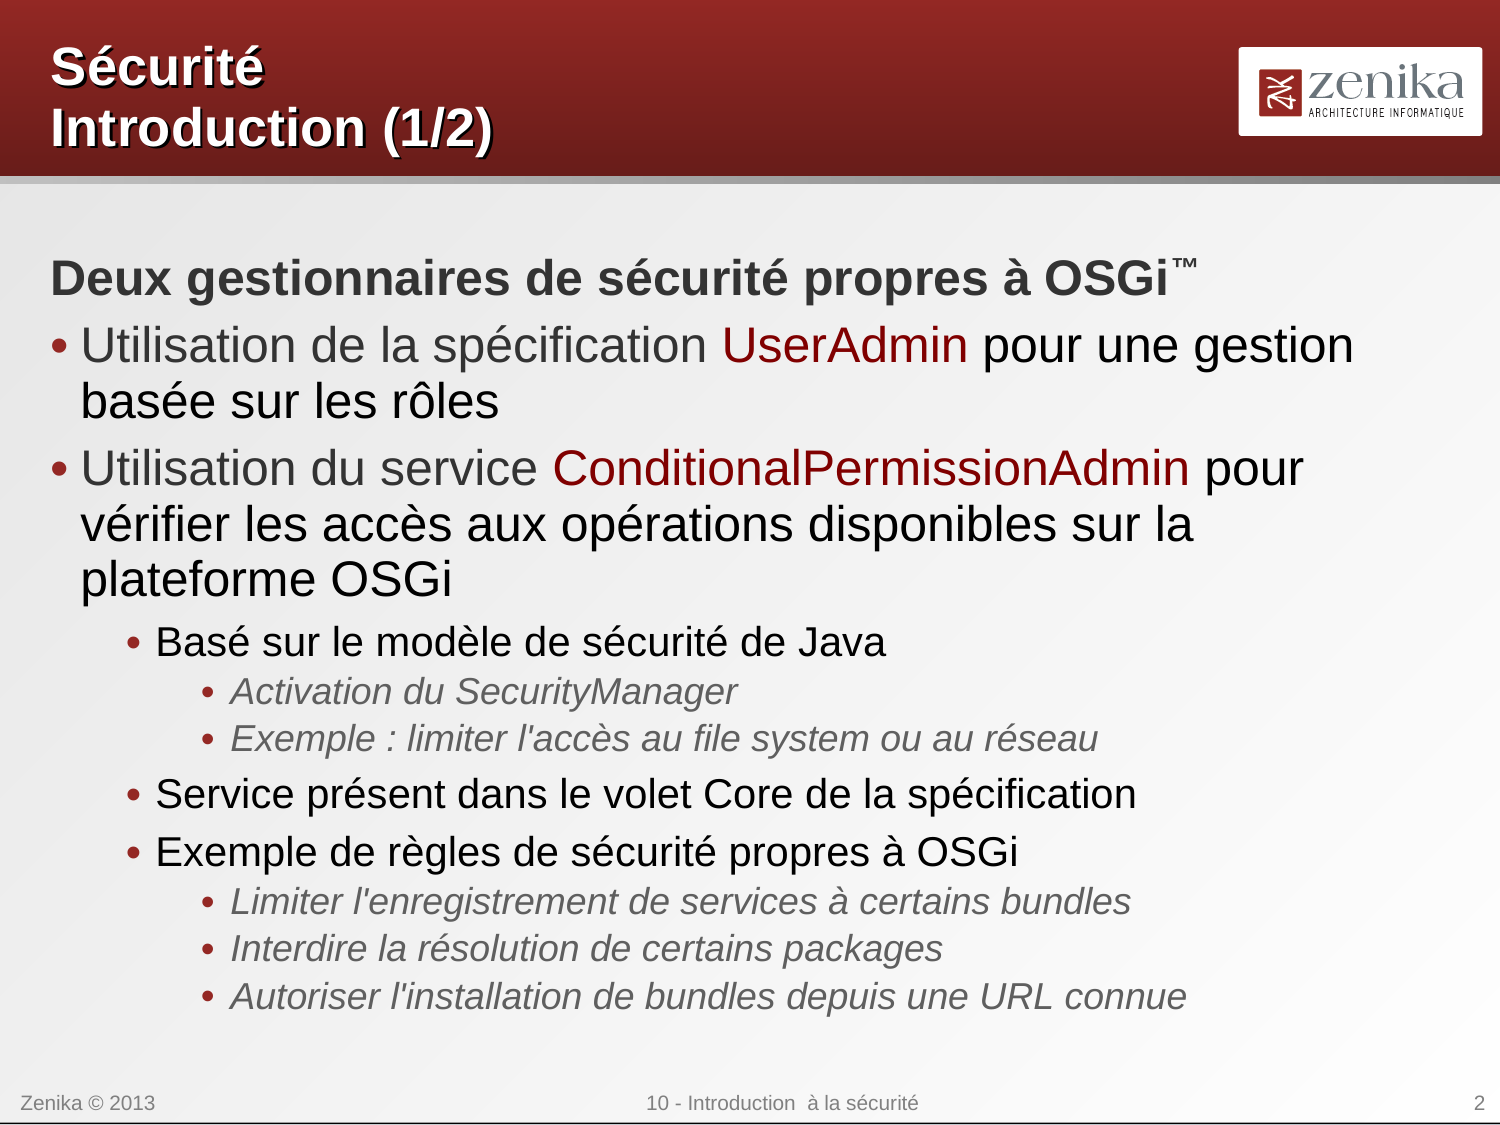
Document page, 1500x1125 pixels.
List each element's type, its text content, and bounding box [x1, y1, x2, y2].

list Deux gestionnaires de sécurité propres à OSGi™ Utilisation de la spécification UserAdmin pour une gestion basée sur les rôles Utilisation du service ConditionalPermissionAdmin pour vérifier les accès aux opérations disponibles sur la plateforme OSGi Basé sur le modèle de sécurité de Java Activation du SecurityManager Exemple : limiter l'accès au file system ou au réseau Service présent dans le volet Core de la spécification Exemple de règles de sécurité propres à OSGi Limiter l'enregistrement de services à certains bundles Interdire la résolution de certains packages Autoriser l'installation de bundles depuis une URL connue [50, 249, 1435, 1064]
picture [1257, 58, 1464, 125]
title Sécurité Introduction (1/2) [50, 15, 1206, 180]
